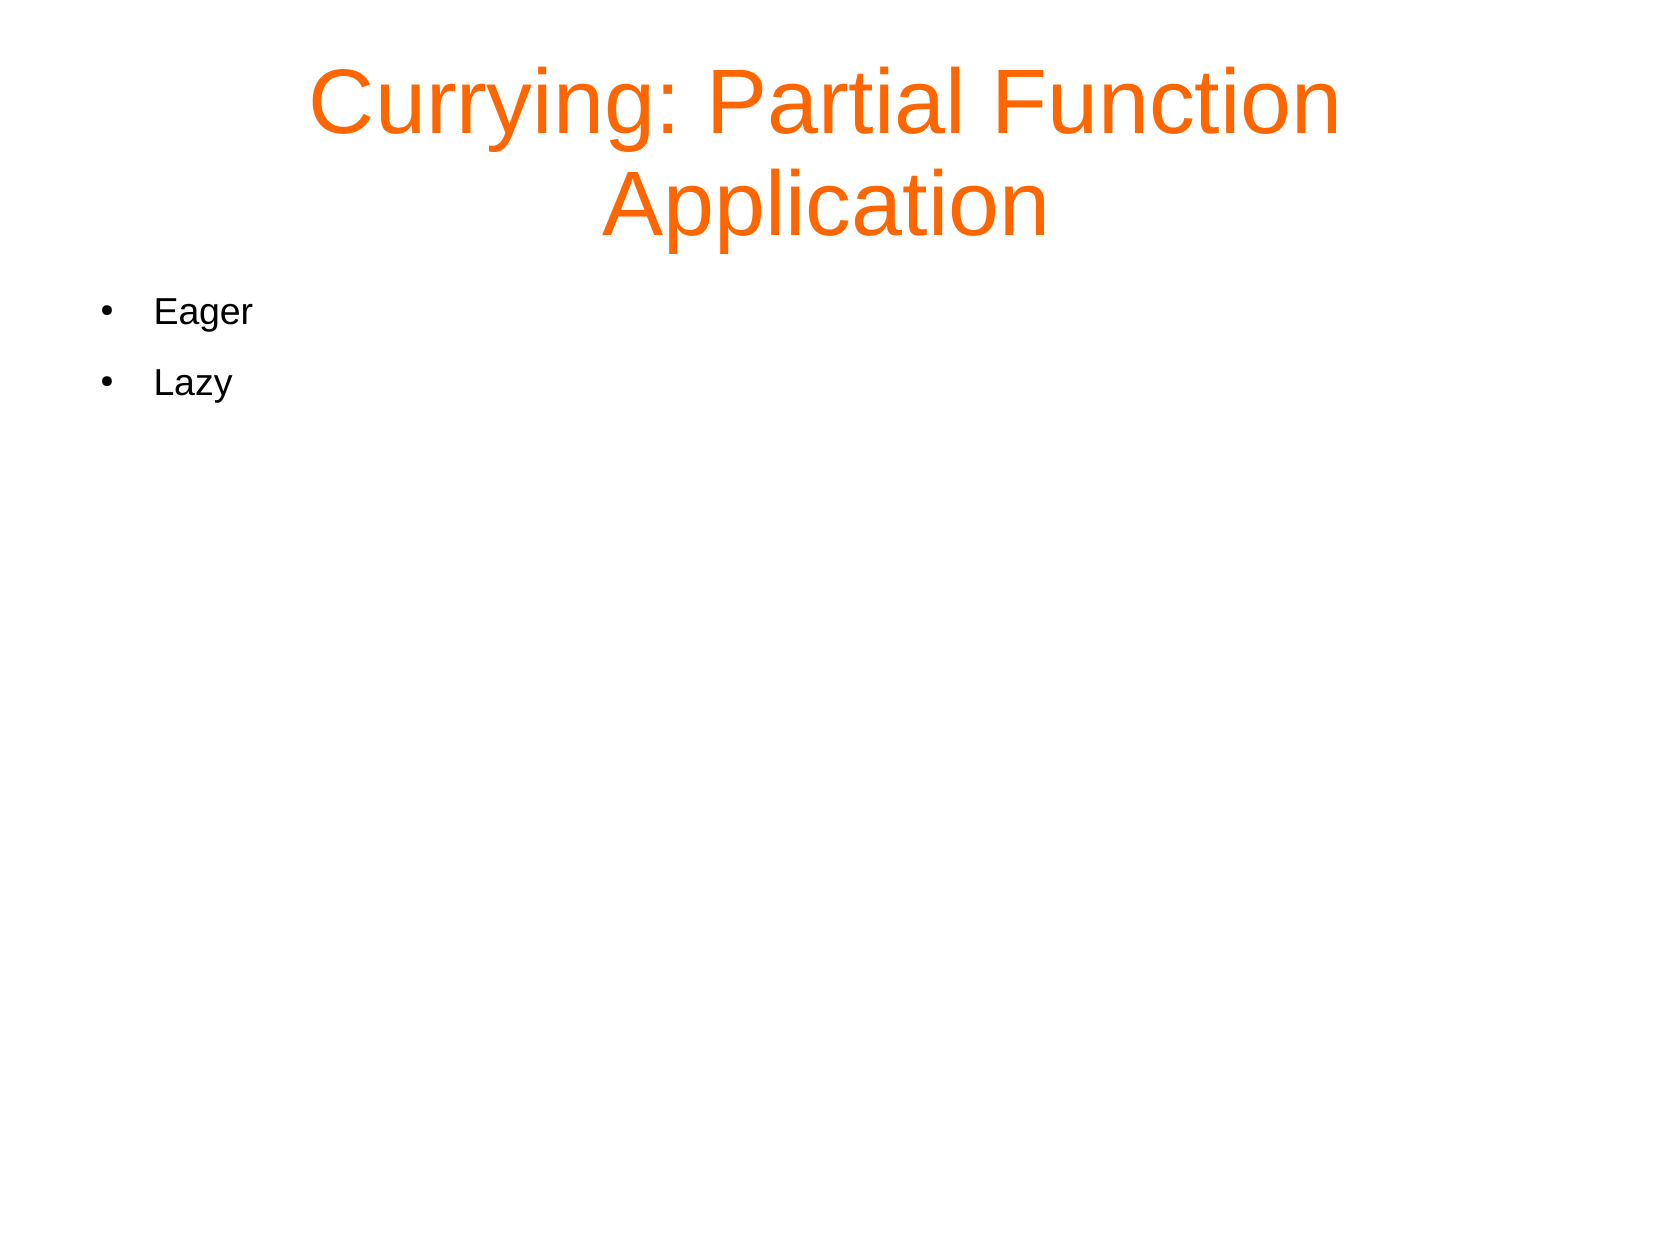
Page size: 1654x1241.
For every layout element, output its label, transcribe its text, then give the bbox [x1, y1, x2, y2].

list Eager Lazy [82, 290, 1571, 1010]
title Currying: Partial Function Application [82, 49, 1571, 257]
